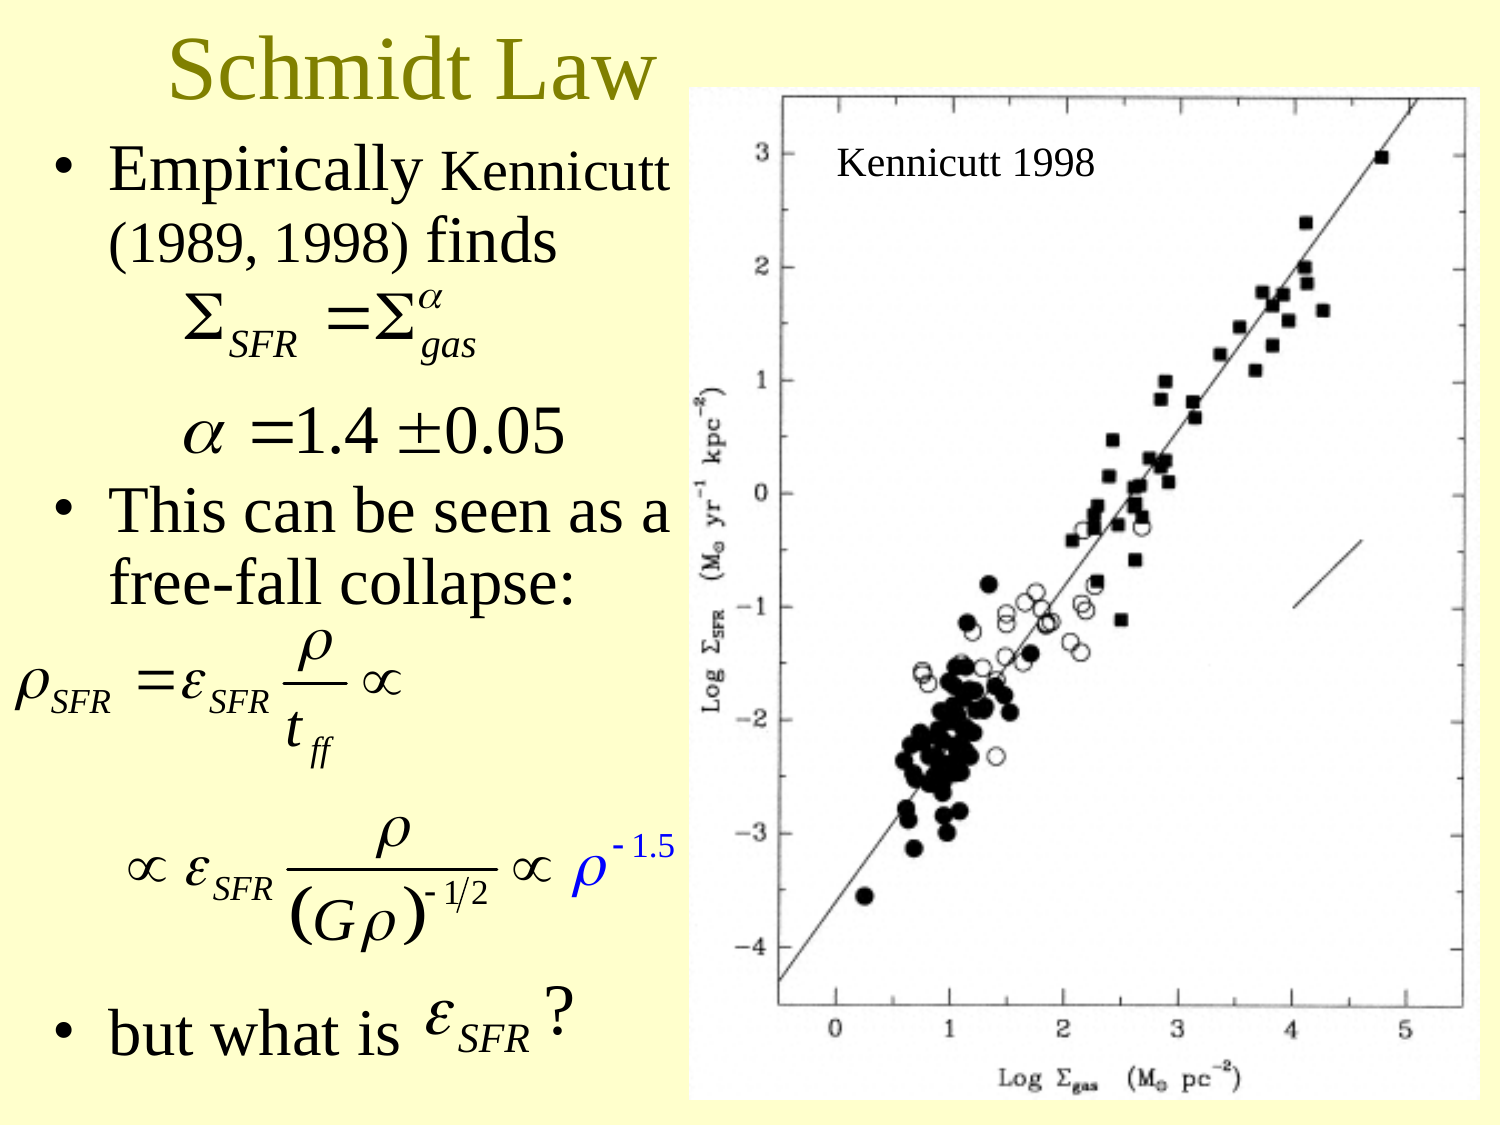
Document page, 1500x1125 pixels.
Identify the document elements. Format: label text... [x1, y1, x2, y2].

title Schmidt Law [87, 0, 738, 125]
chart [174, 262, 574, 471]
text_box Kennicutt 1998 [821, 127, 1111, 193]
picture [689, 87, 1480, 1101]
list Empirically Kennicutt (1989, 1998) finds This can be seen as a free-fall collapse: but what is [37, 125, 688, 1088]
chart [2, 600, 685, 1072]
